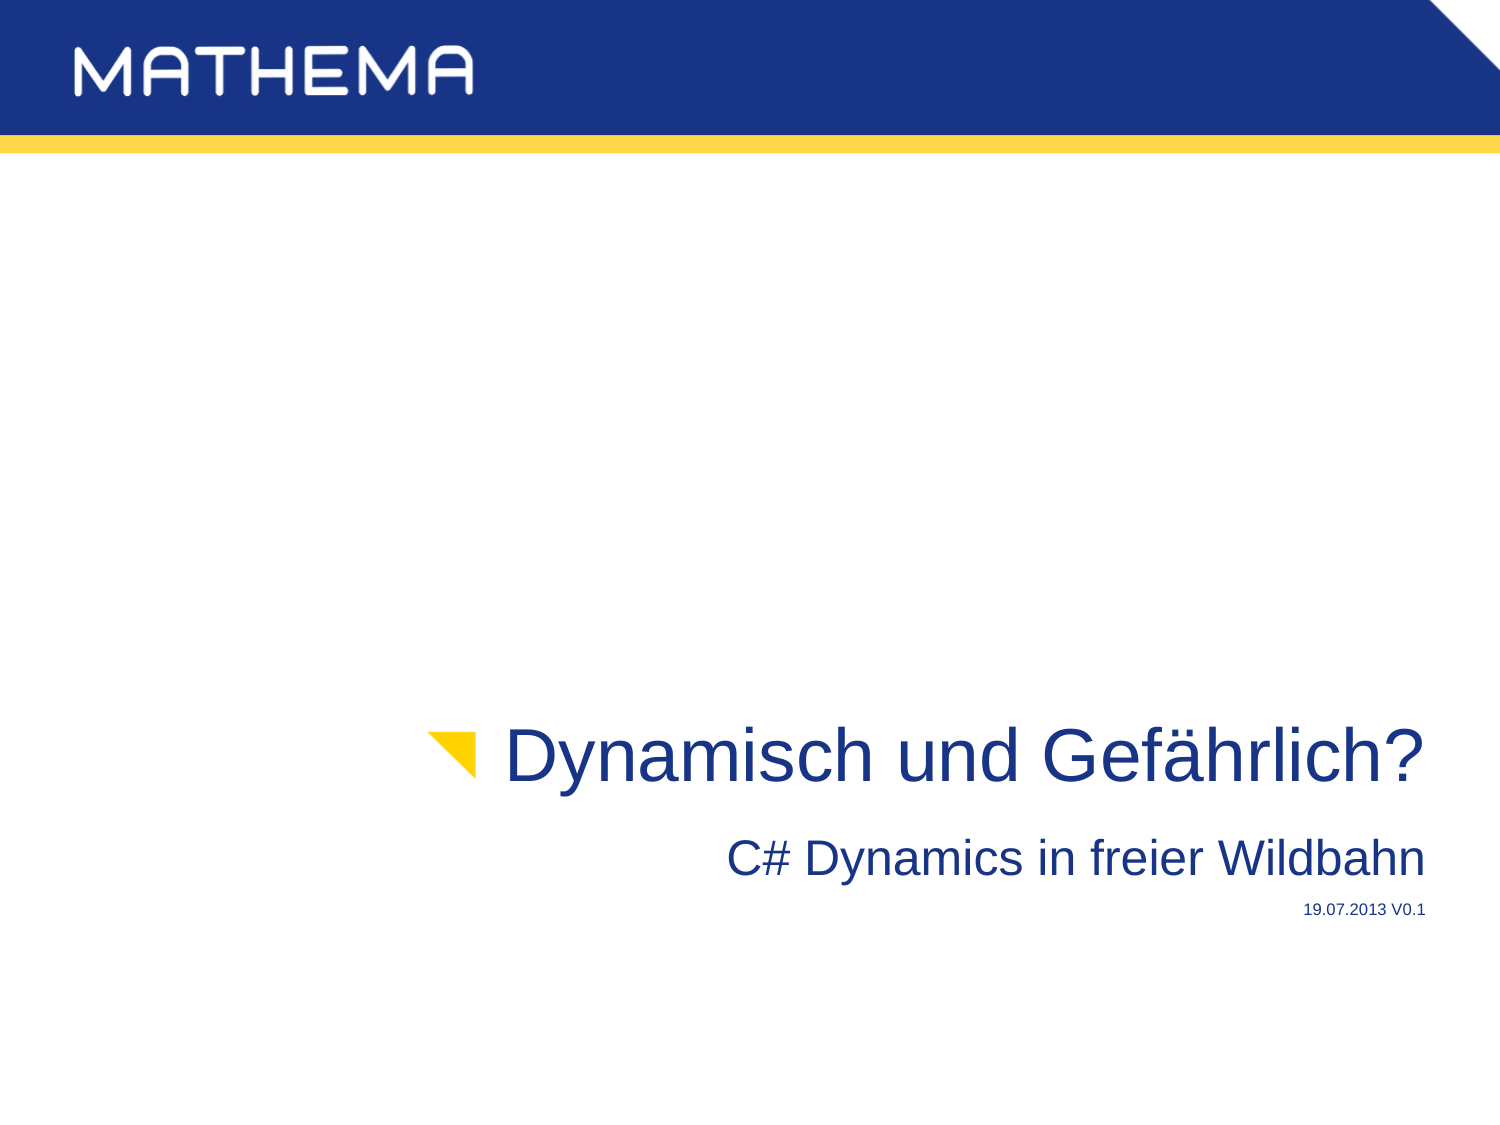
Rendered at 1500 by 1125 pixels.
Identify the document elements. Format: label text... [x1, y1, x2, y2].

text_box Dynamisch und Gefährlich? [73, 708, 1427, 804]
text_box C# Dynamics in freier Wildbahn [73, 828, 1427, 888]
picture [0, 0, 1500, 1125]
text_box 19.07.2013 V0.1 [73, 894, 1427, 925]
